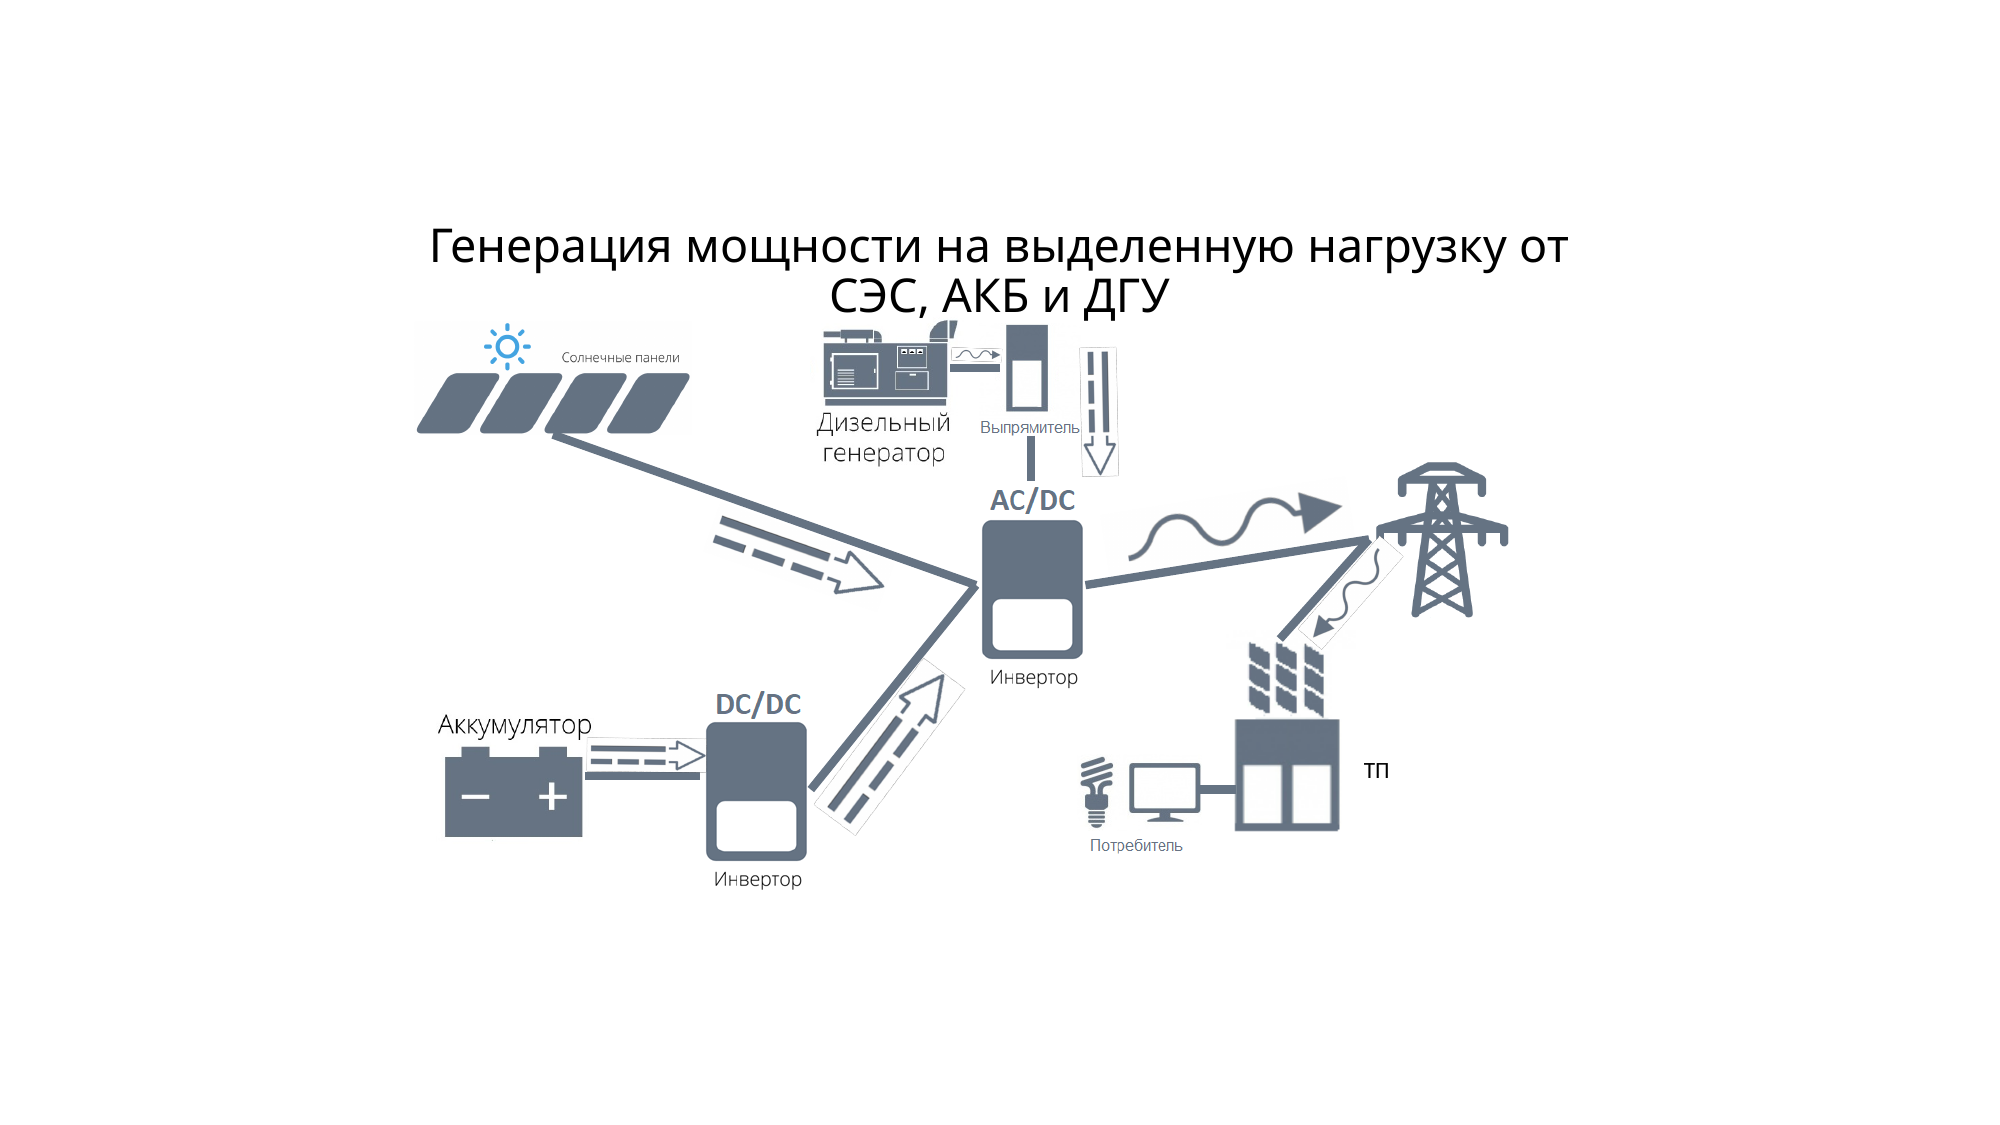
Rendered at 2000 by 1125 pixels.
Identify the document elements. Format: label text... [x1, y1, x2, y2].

picture [415, 639, 971, 890]
picture [810, 315, 1159, 689]
picture [1100, 476, 1354, 576]
picture [703, 502, 894, 612]
text_box ТП [1349, 747, 1427, 791]
title Генерация мощности на выделенную нагрузку от СЭС, АКБ и ДГУ [379, 214, 1621, 272]
picture [1077, 460, 1514, 866]
picture [414, 321, 692, 435]
